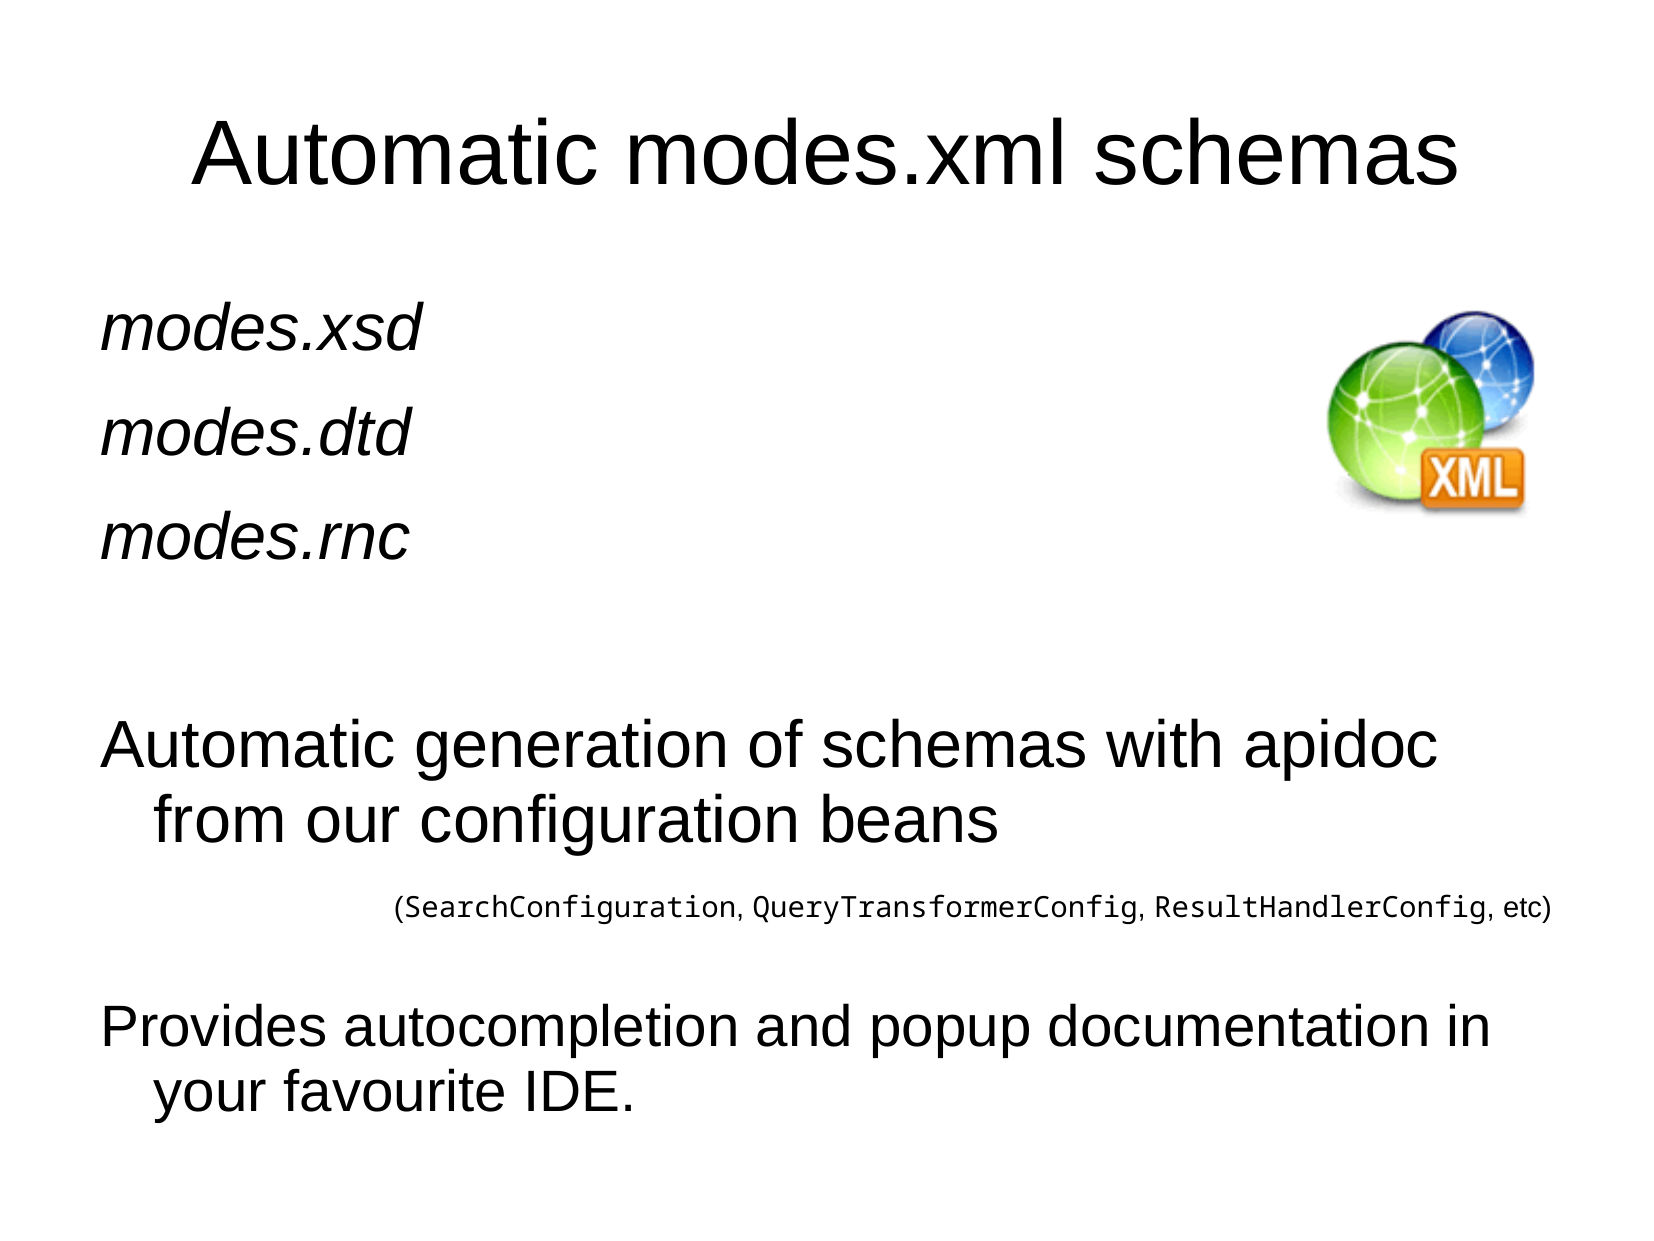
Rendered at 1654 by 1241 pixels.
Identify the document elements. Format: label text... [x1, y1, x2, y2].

title Automatic modes.xml schemas [82, 49, 1571, 257]
list modes.xsd modes.dtd modes.rnc Automatic generation of schemas with apidoc from our configuration beans (SearchConfiguration, QueryTransformerConfig, ResultHandlerConfig, etc) Provides autocompletion and popup documentation in your favourite IDE. [82, 290, 1571, 1125]
picture [1269, 295, 1593, 535]
